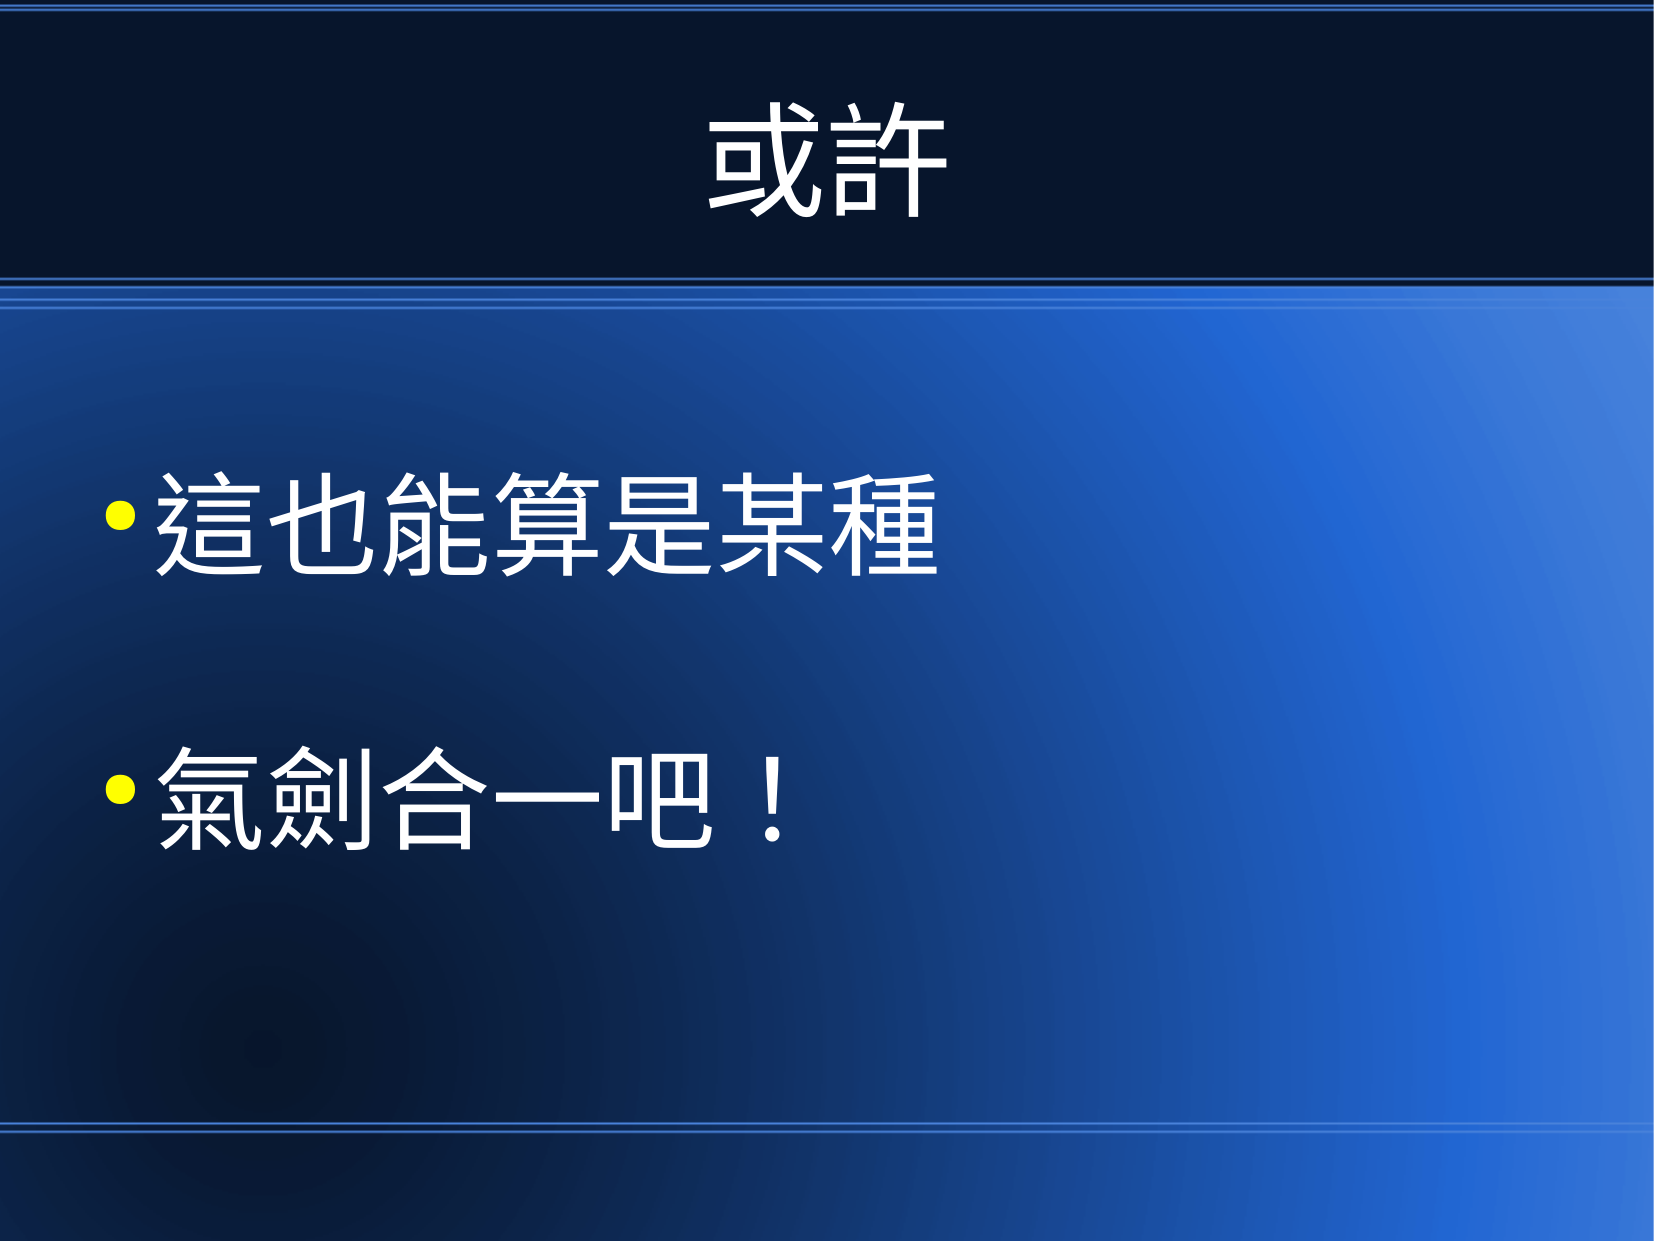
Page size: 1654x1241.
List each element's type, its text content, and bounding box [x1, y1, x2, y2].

picture [0, 0, 1654, 1241]
list 這也能算是某種 氣劍合一吧！ [82, 355, 1571, 1241]
title 或許 [82, 49, 1571, 257]
